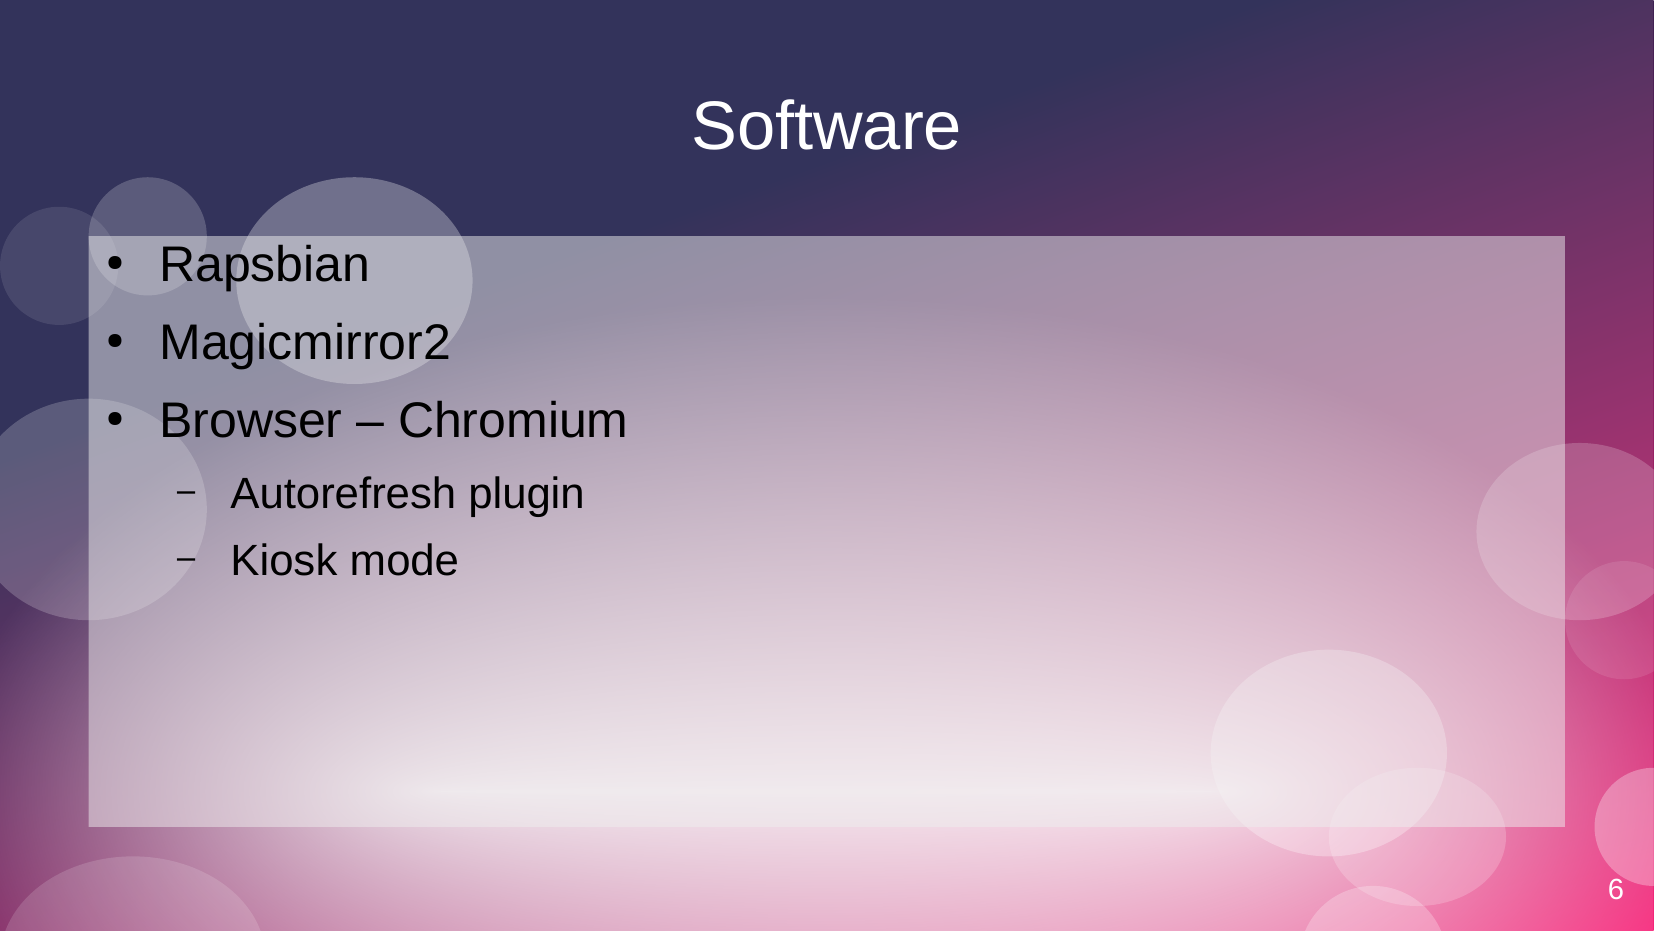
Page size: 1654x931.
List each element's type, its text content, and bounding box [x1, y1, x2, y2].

title Software [88, 44, 1565, 207]
list Rapsbian Magicmirror2 Browser – Chromium Autorefresh plugin Kiosk mode [88, 236, 1565, 827]
